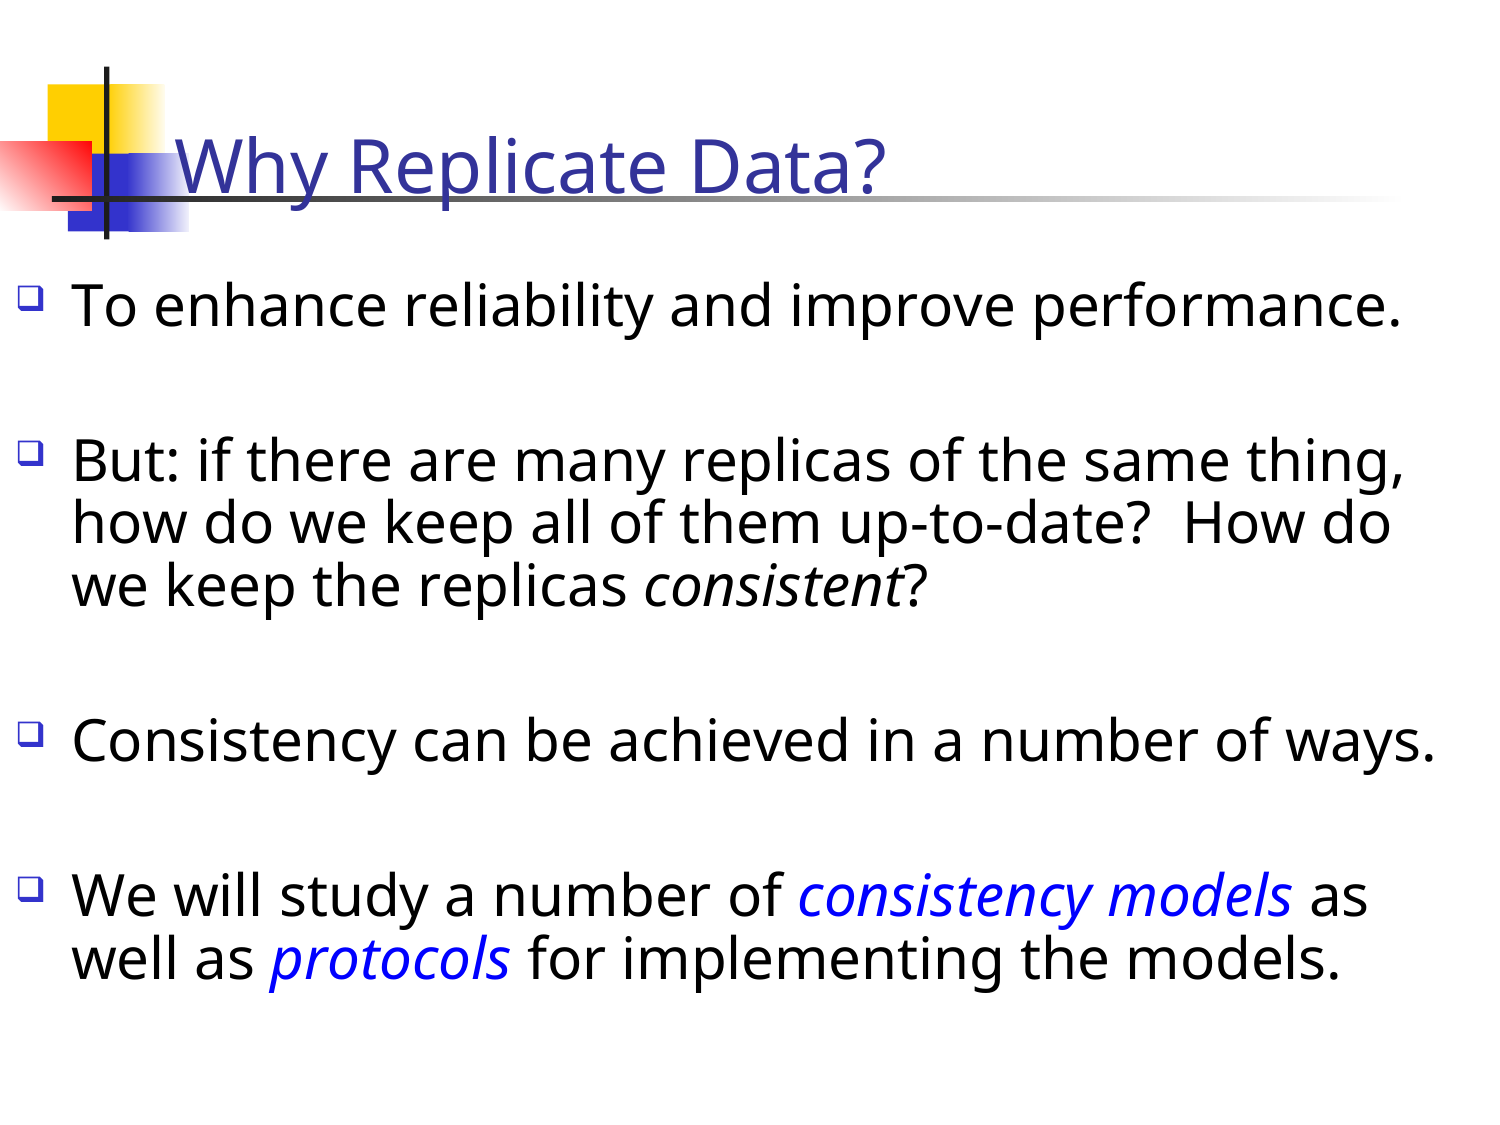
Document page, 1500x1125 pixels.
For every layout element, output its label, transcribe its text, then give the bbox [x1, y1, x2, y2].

text_box To enhance reliability and improve performance. But: if there are many replicas of the same thing, how do we keep all of them up-to-date? How do we keep the replicas consistent? Consistency can be achieved in a number of ways. We will study a number of consistency models as well as protocols for implementing the models. [0, 268, 1500, 1125]
text_box Why Replicate Data? [159, 78, 1438, 216]
